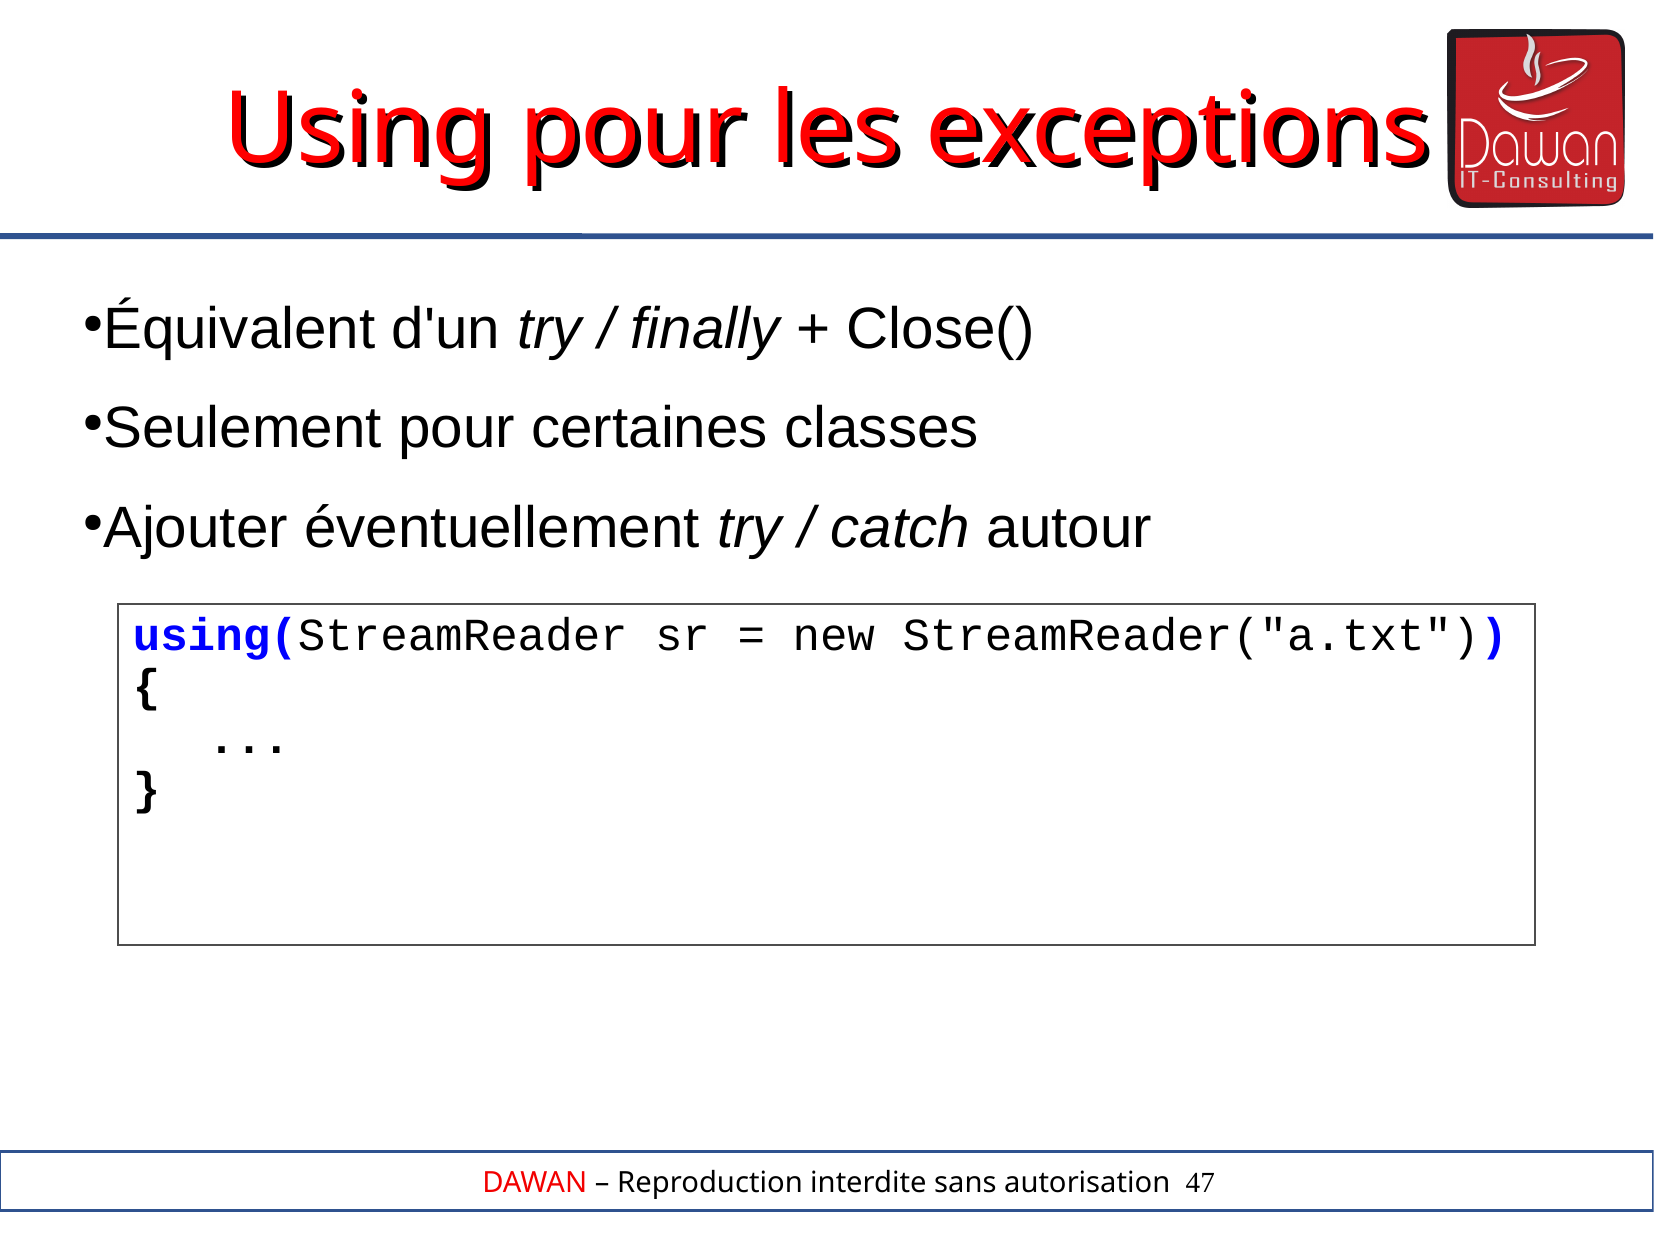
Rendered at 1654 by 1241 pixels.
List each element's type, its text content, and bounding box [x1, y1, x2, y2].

title Using pour les exceptions [82, 15, 1571, 229]
text_box [1185, 1163, 1565, 1228]
list Équivalent d'un try / finally + Close() Seulement pour certaines classes Ajouter éventuellement try / catch autour [82, 290, 1571, 1094]
text_box using(StreamReader sr = new StreamReader("a.txt")) { ... } [118, 604, 1536, 945]
